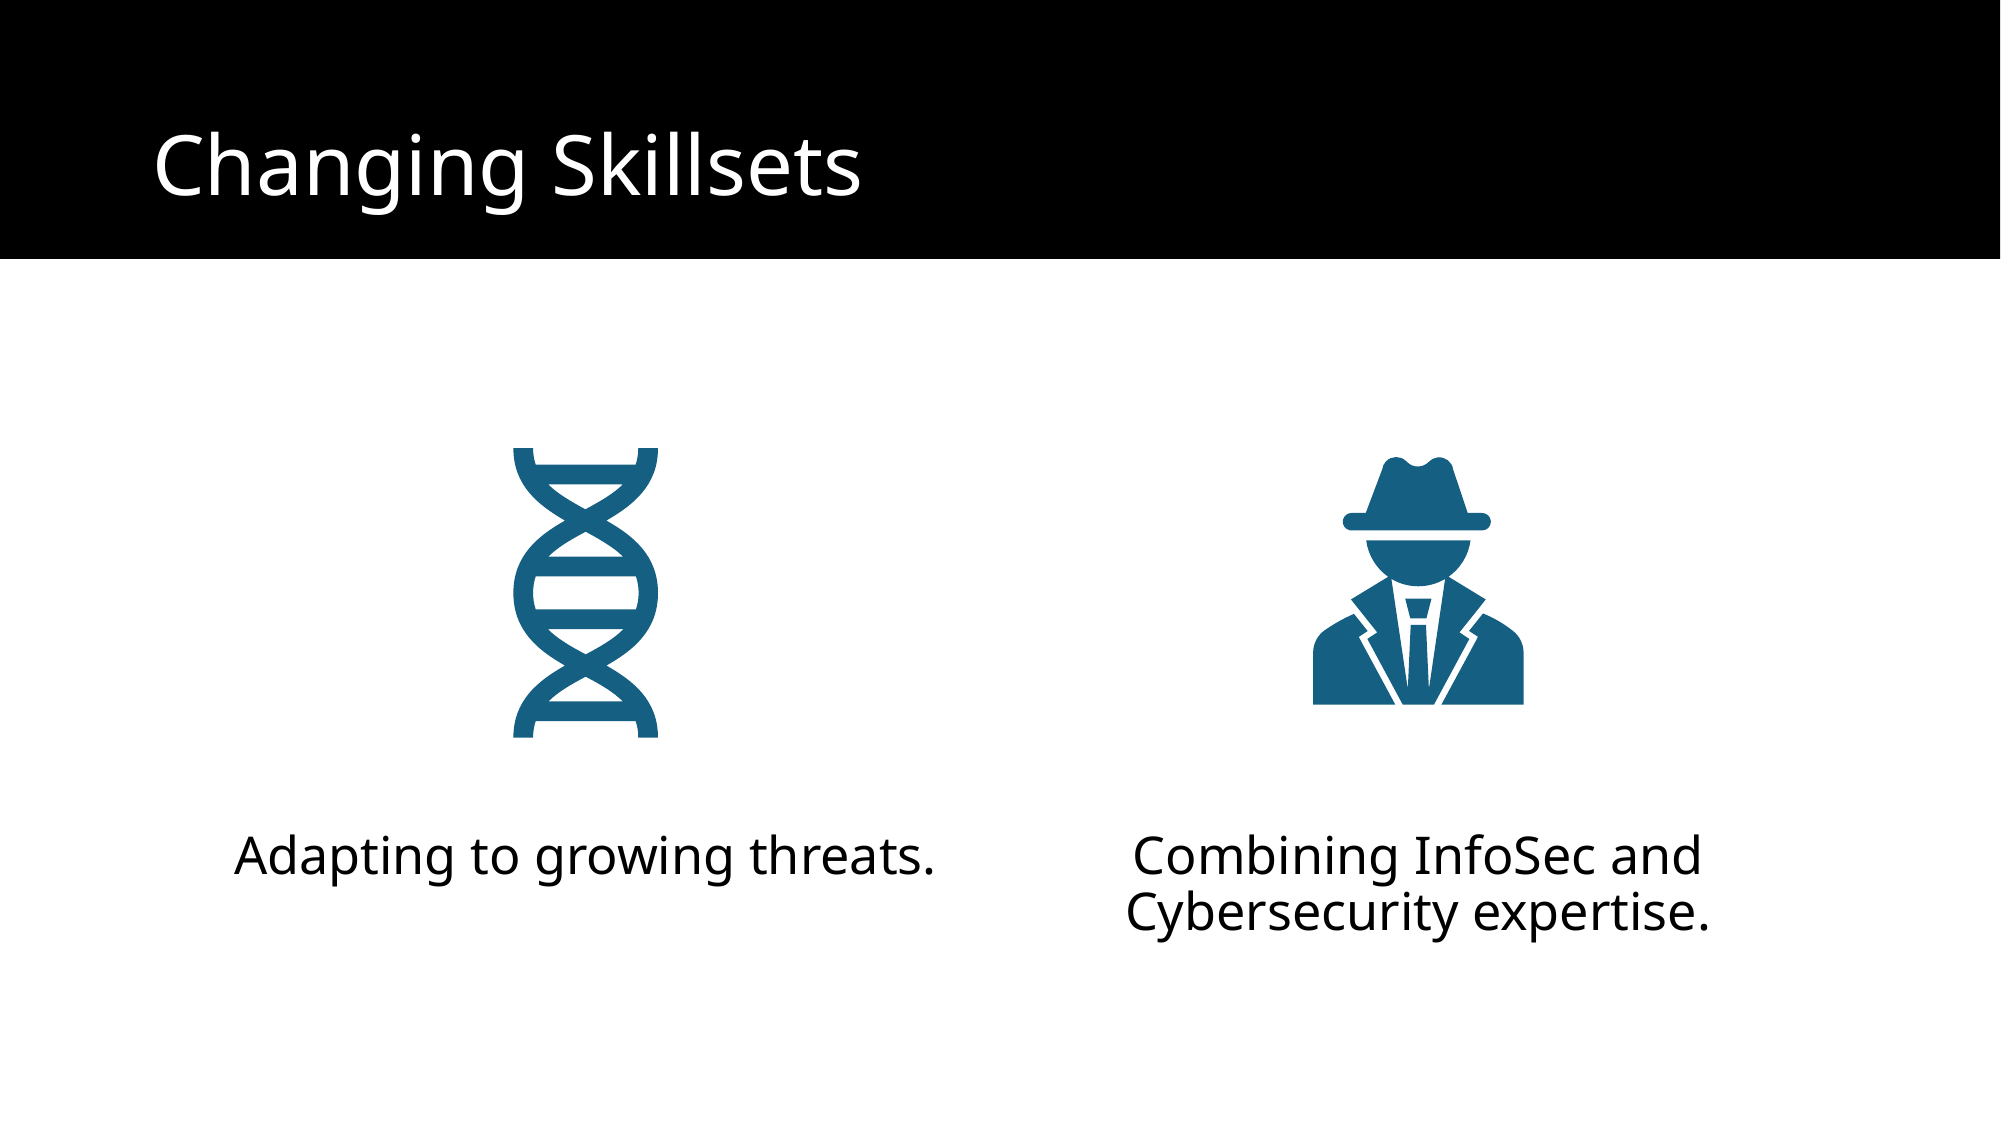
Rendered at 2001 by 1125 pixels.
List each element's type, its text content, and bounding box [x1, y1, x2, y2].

text_box [0, 0, 2000, 1125]
text_box Adapting to growing threats. [231, 829, 941, 948]
title Changing Skillsets [225, 57, 1873, 202]
text_box Combining InfoSec and Cybersecurity expertise. [1063, 829, 1773, 948]
